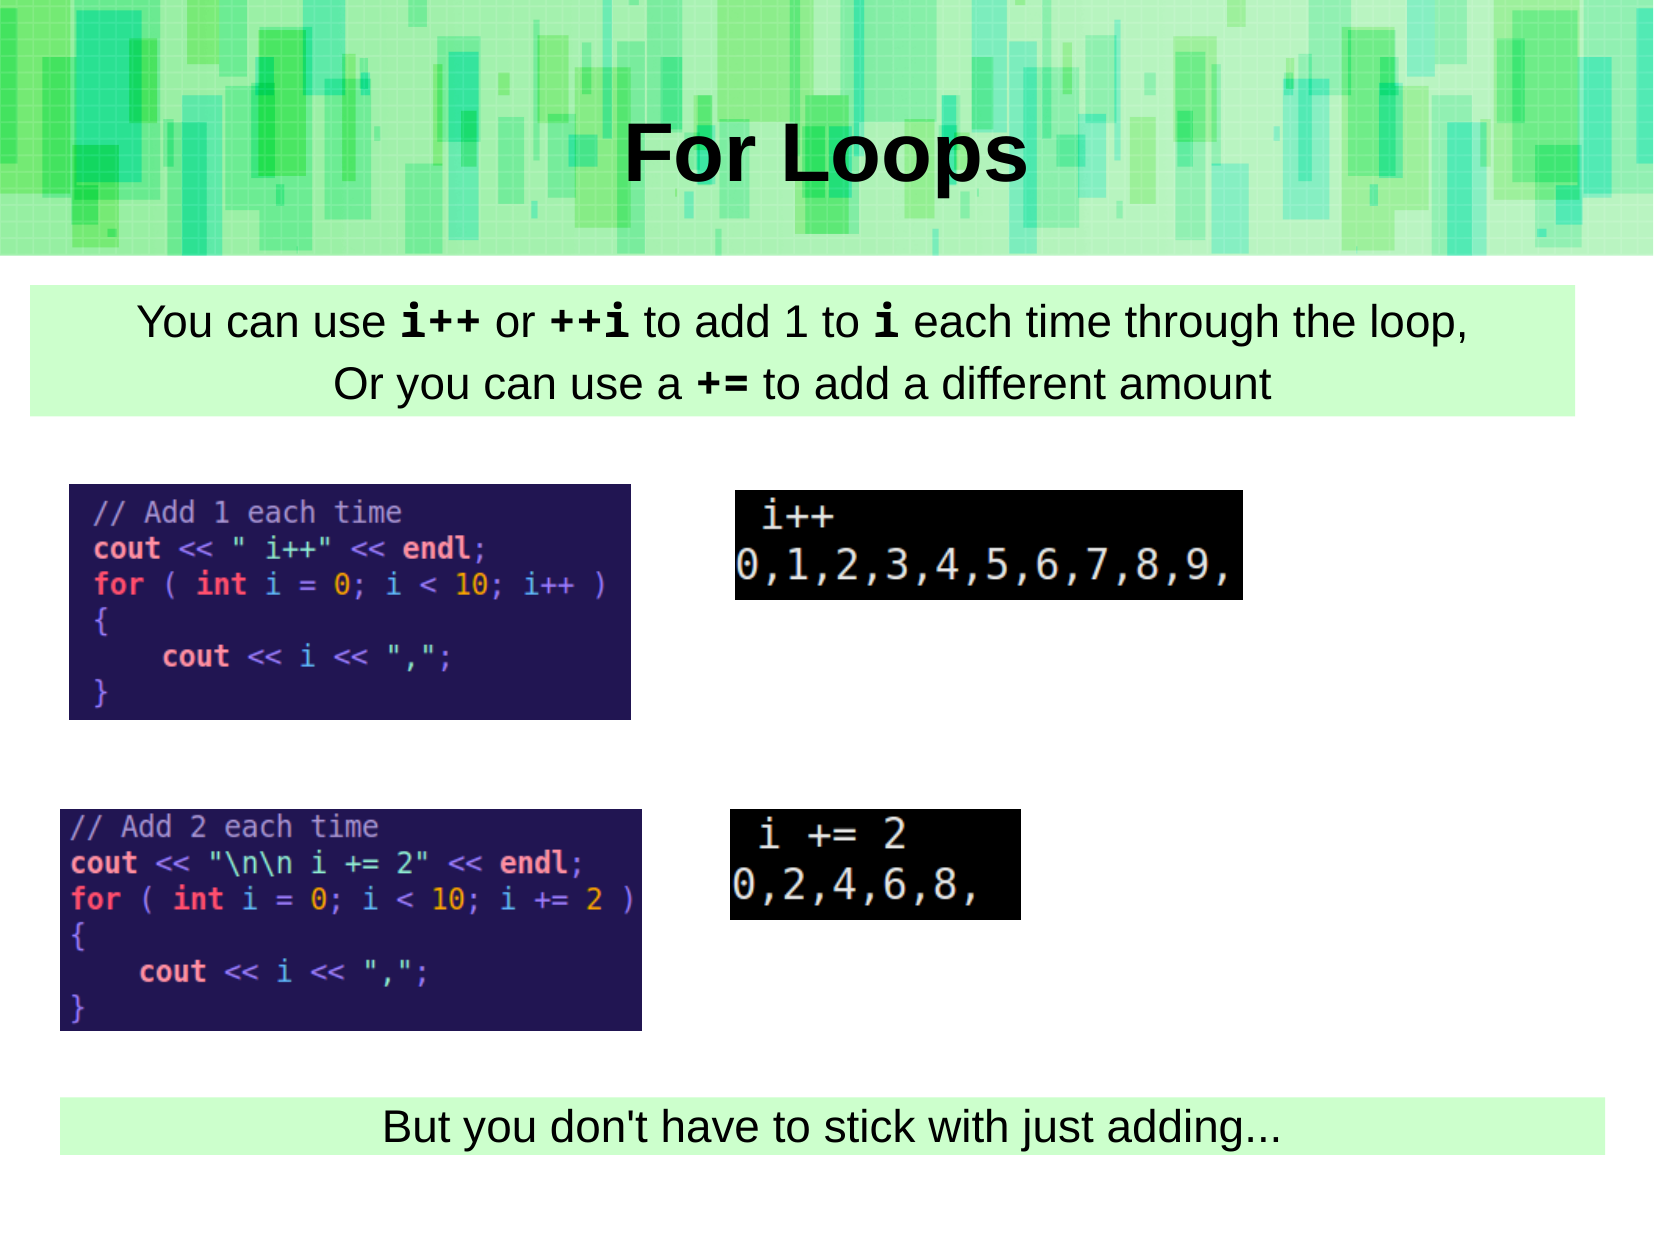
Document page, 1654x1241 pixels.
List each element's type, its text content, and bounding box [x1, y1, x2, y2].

title For Loops [82, 49, 1571, 257]
text_box “while not done” [705, 870, 1126, 927]
text_box You can use i++ or ++i to add 1 to i each time through the loop, Or you can use a += to add a different amount [30, 291, 1576, 410]
picture [0, 0, 1654, 1241]
text_box But you don't have to stick with just adding... [60, 1097, 1606, 1155]
